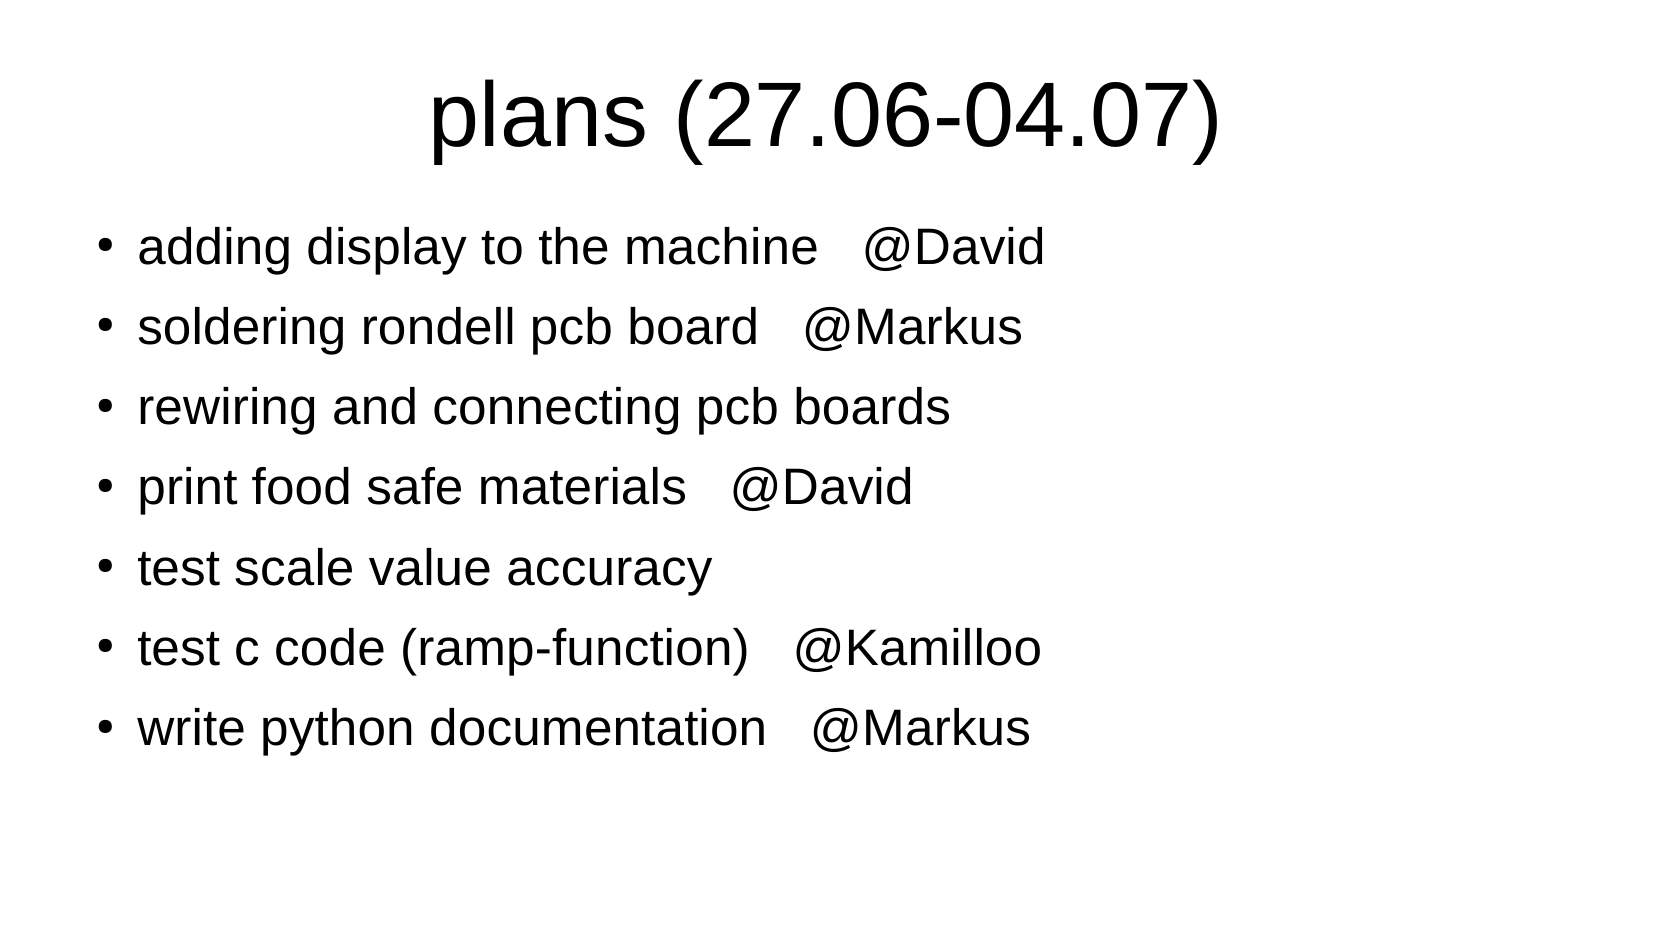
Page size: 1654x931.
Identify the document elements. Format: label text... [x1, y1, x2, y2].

title plans (27.06-04.07) [82, 37, 1571, 193]
list adding display to the machine @David soldering rondell pcb board @Markus rewiring and connecting pcb boards print food safe materials @David test scale value accuracy test c code (ramp-function) @Kamilloo write python documentation @Markus [82, 217, 1571, 758]
